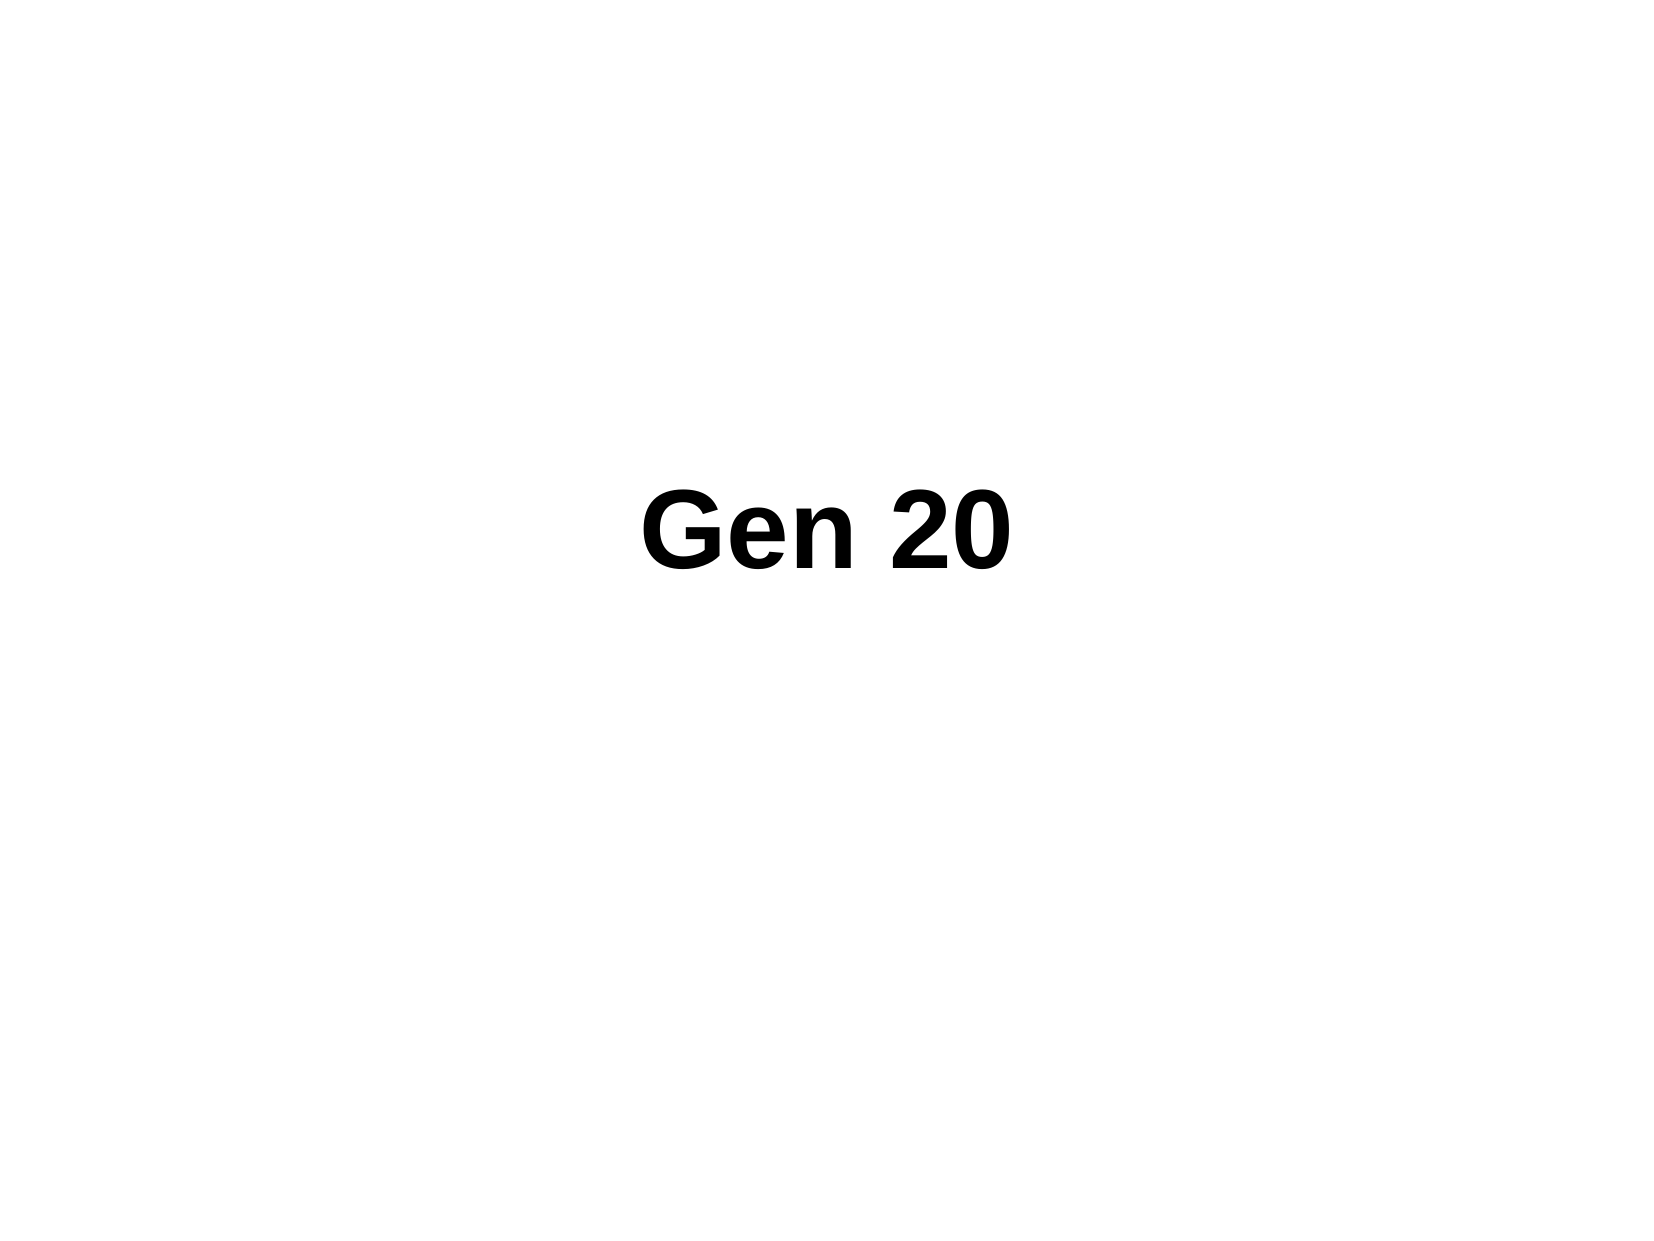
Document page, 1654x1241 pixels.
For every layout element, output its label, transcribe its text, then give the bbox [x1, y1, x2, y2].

subtitle Gen 20 [82, 49, 1571, 1010]
